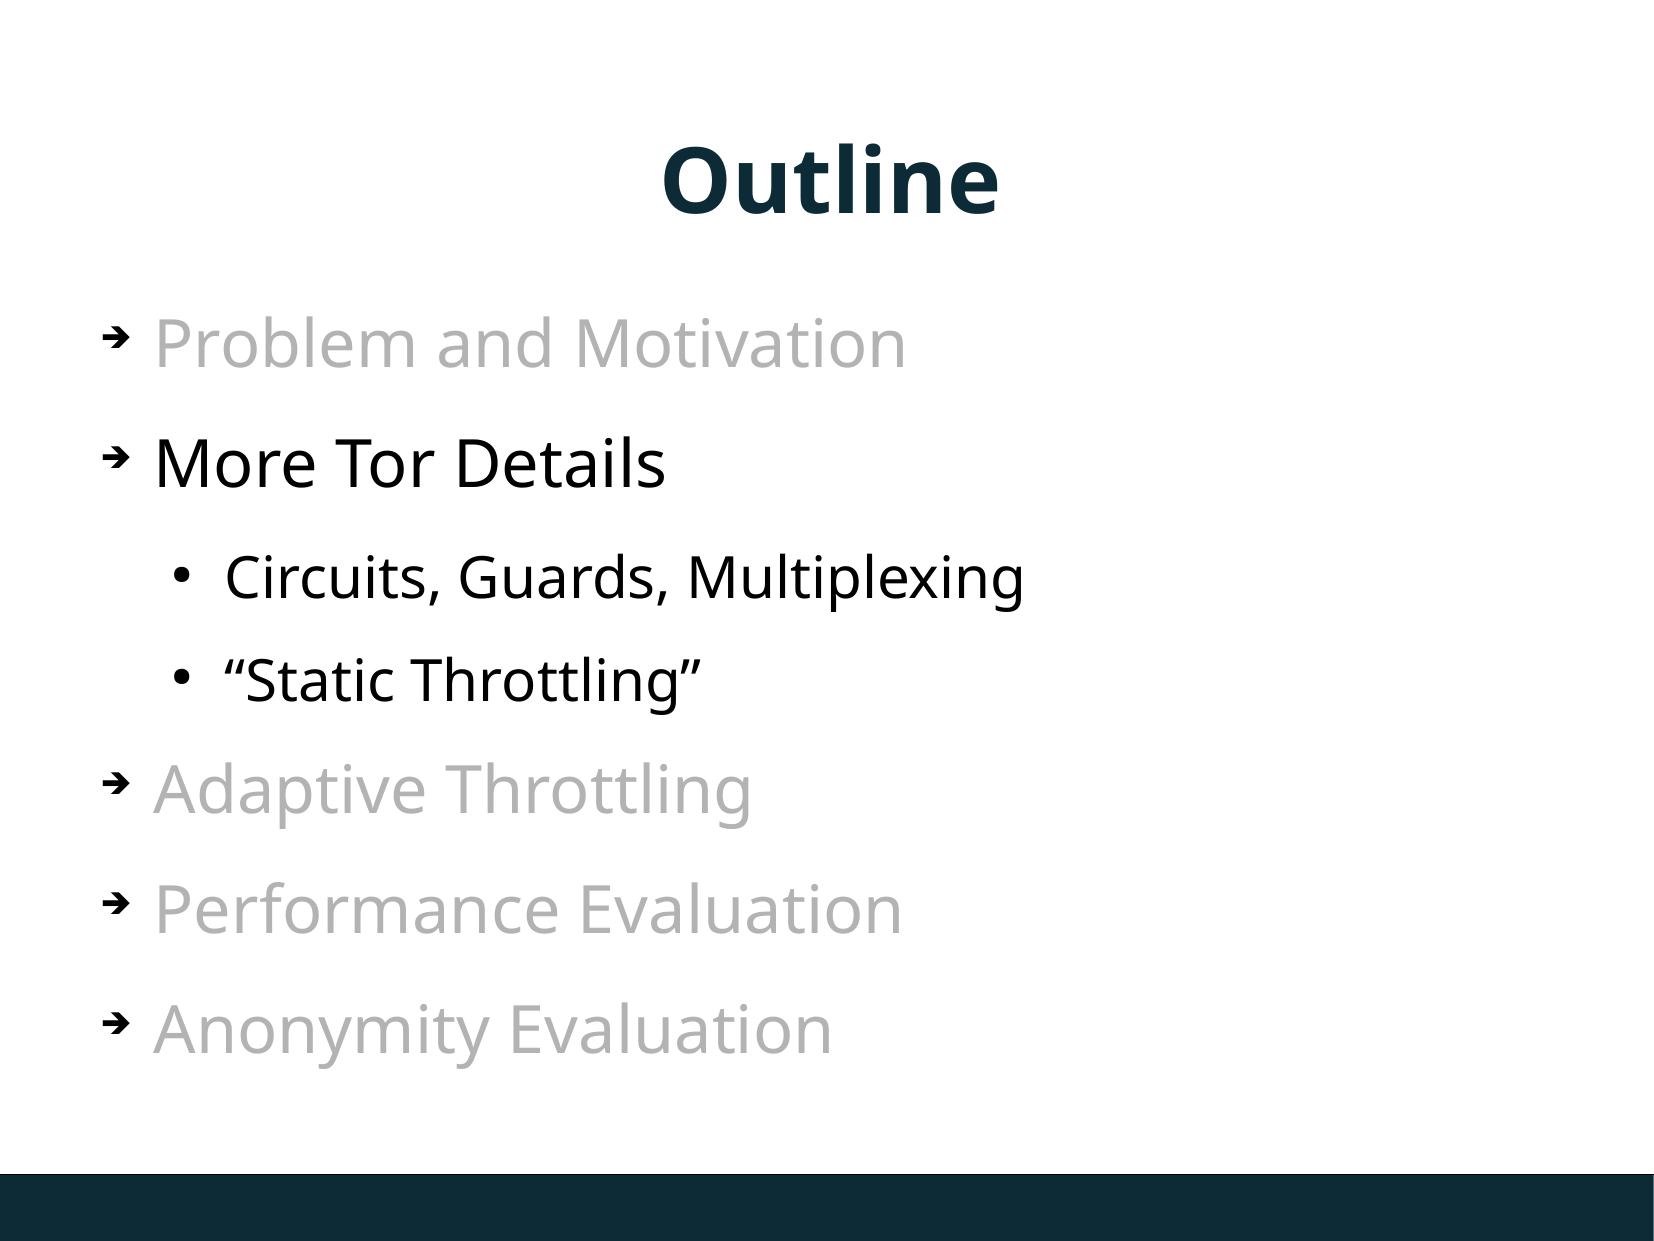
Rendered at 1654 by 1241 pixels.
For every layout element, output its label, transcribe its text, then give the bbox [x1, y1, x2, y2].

list Problem and Motivation More Tor Details Circuits, Guards, Multiplexing “Static Throttling” Adaptive Throttling Performance Evaluation Anonymity Evaluation [82, 296, 1571, 1115]
title Outline [86, 74, 1575, 282]
